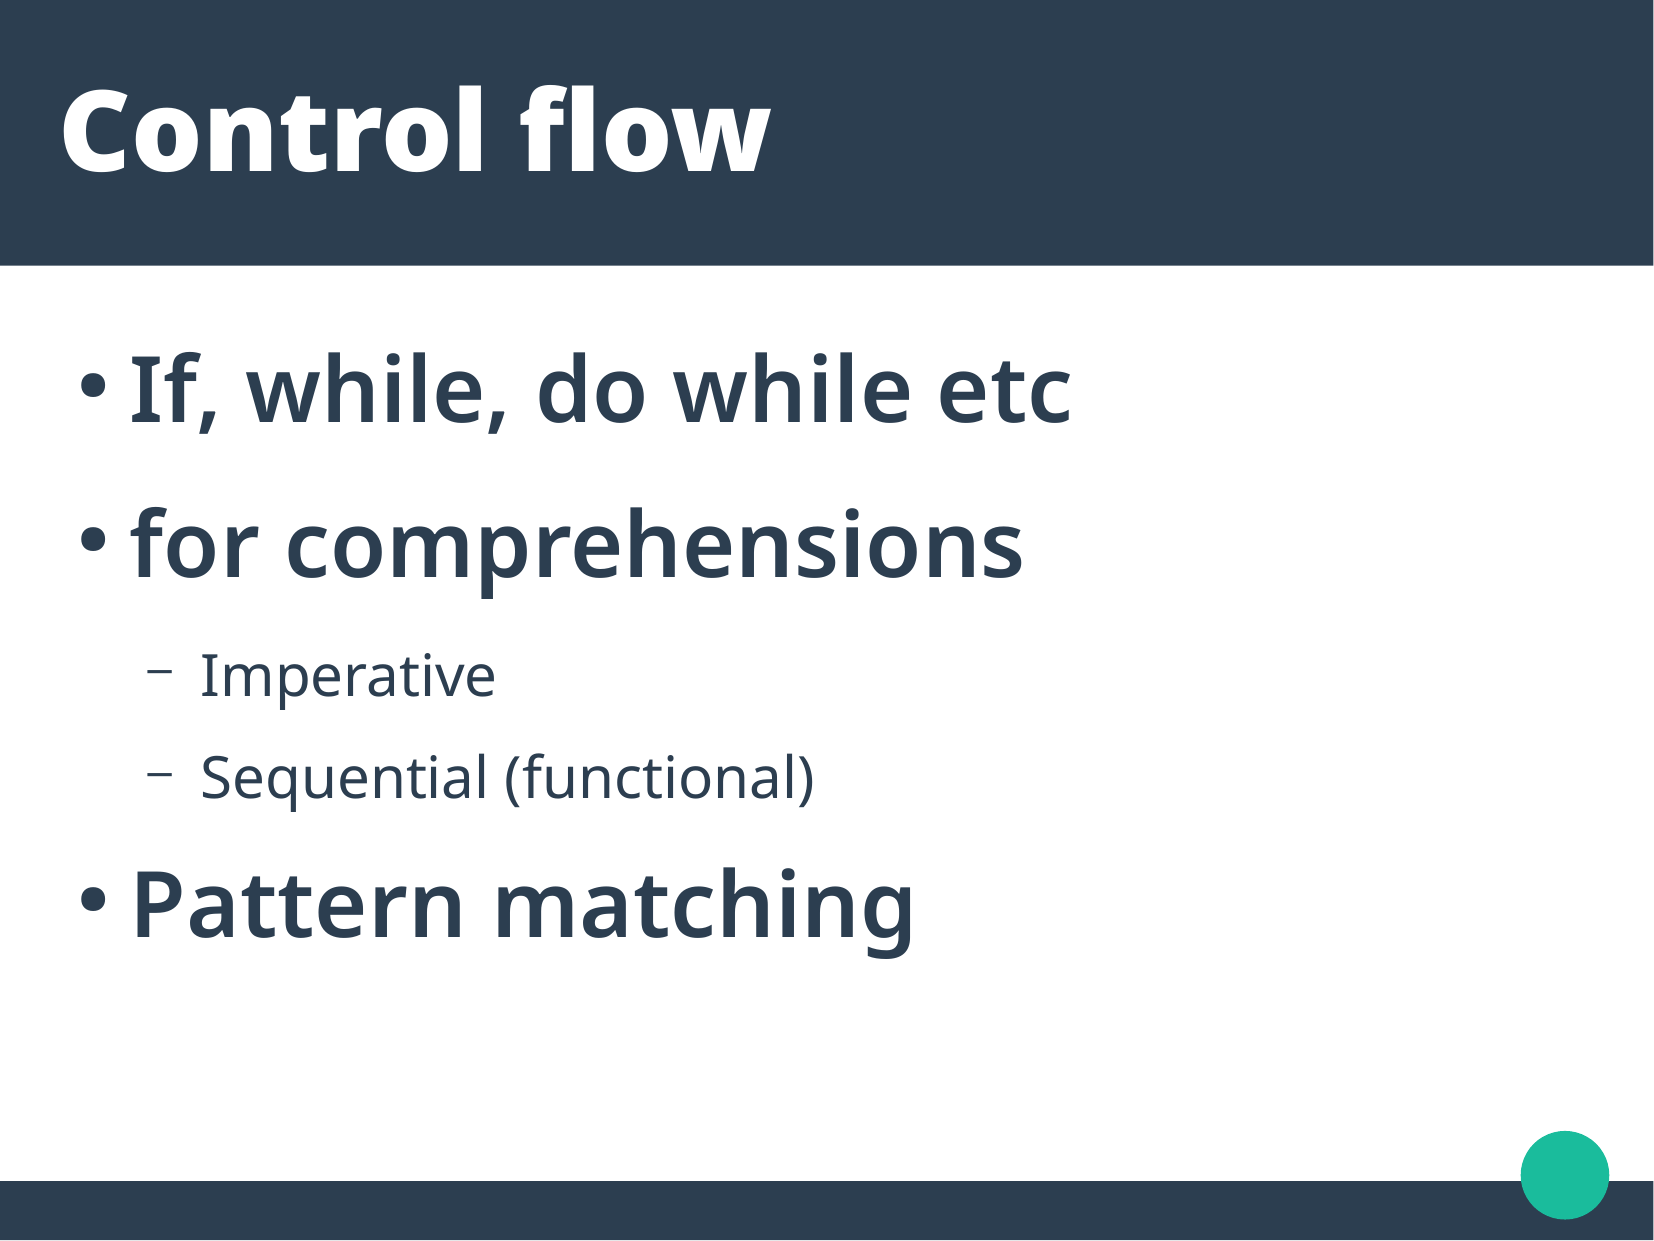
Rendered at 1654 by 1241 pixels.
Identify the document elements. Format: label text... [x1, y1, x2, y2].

title Control flow [59, 49, 1595, 207]
list If, while, do while etc for comprehensions Imperative Sequential (functional) Pattern matching [59, 324, 1595, 1152]
